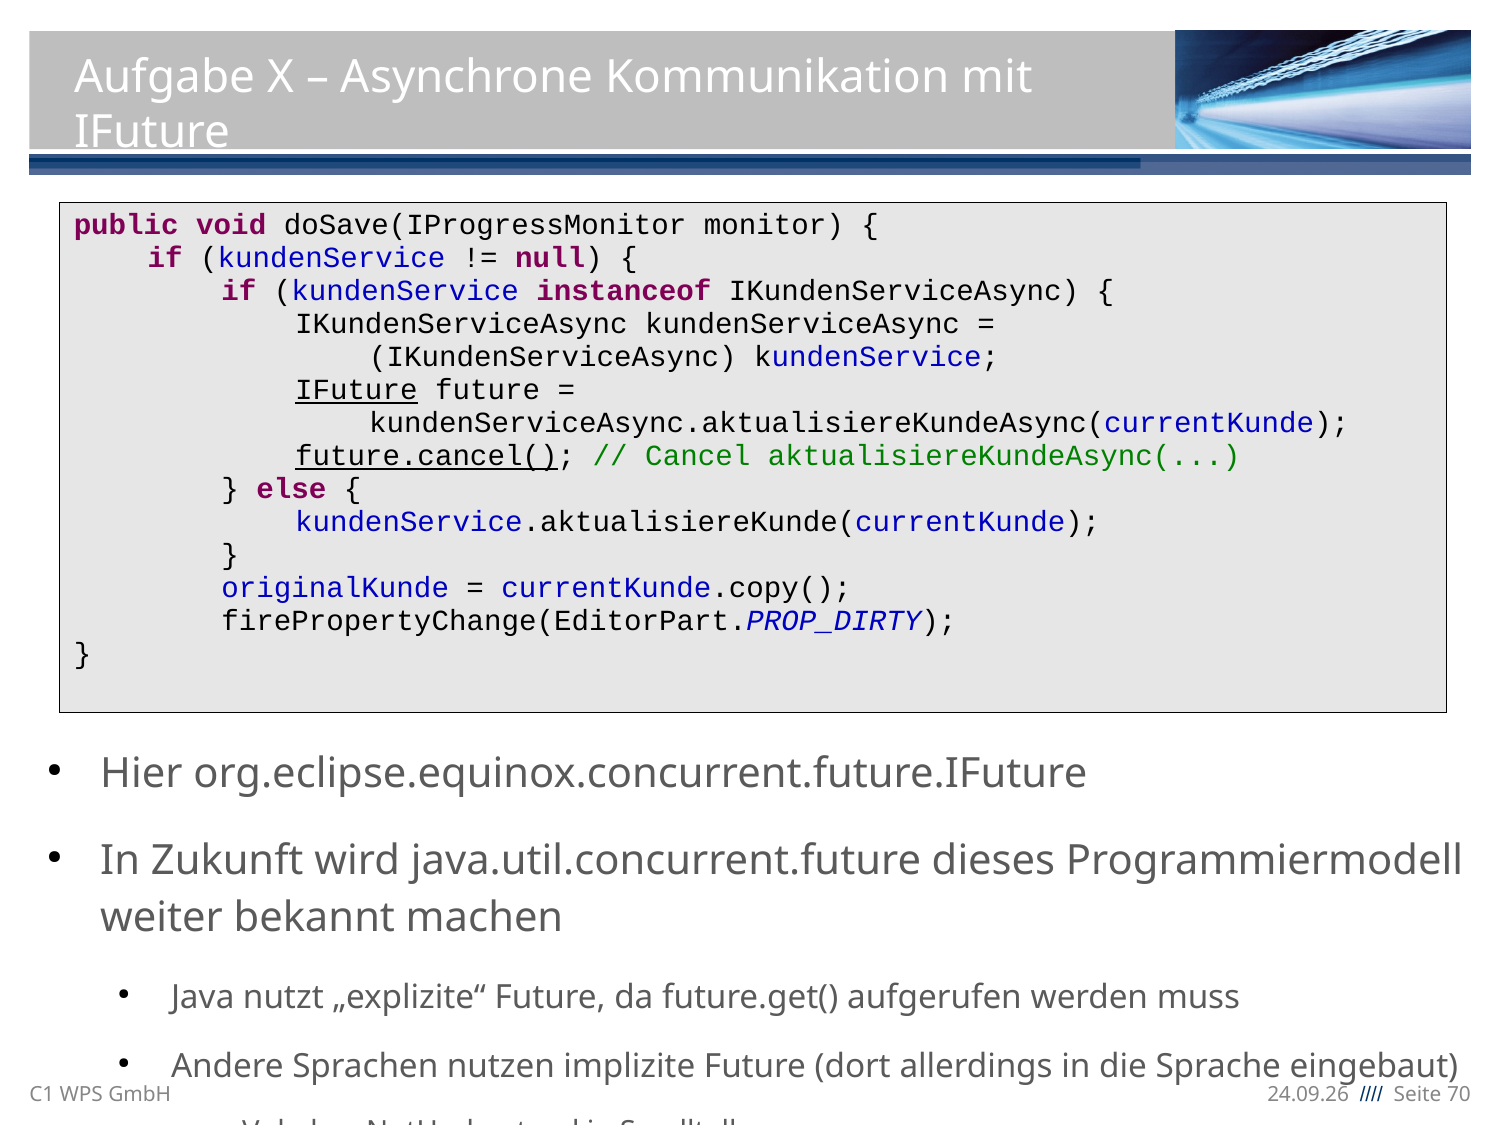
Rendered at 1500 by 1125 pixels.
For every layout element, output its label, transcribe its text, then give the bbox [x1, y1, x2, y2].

list Hier org.eclipse.equinox.concurrent.future.IFuture In Zukunft wird java.util.concurrent.future dieses Programmiermodell weiter bekannt machen Java nutzt „explizite“ Future, da future.get() aufgerufen werden muss Andere Sprachen nutzen implizite Future (dort allerdings in die Sprache eingebaut) Vgl. doesNotUnderstand in Smalltalk [29, 137, 1471, 1091]
title Aufgabe X – Asynchrone Kommunikation mit IFuture [29, 31, 1176, 137]
picture [1175, 30, 1471, 137]
